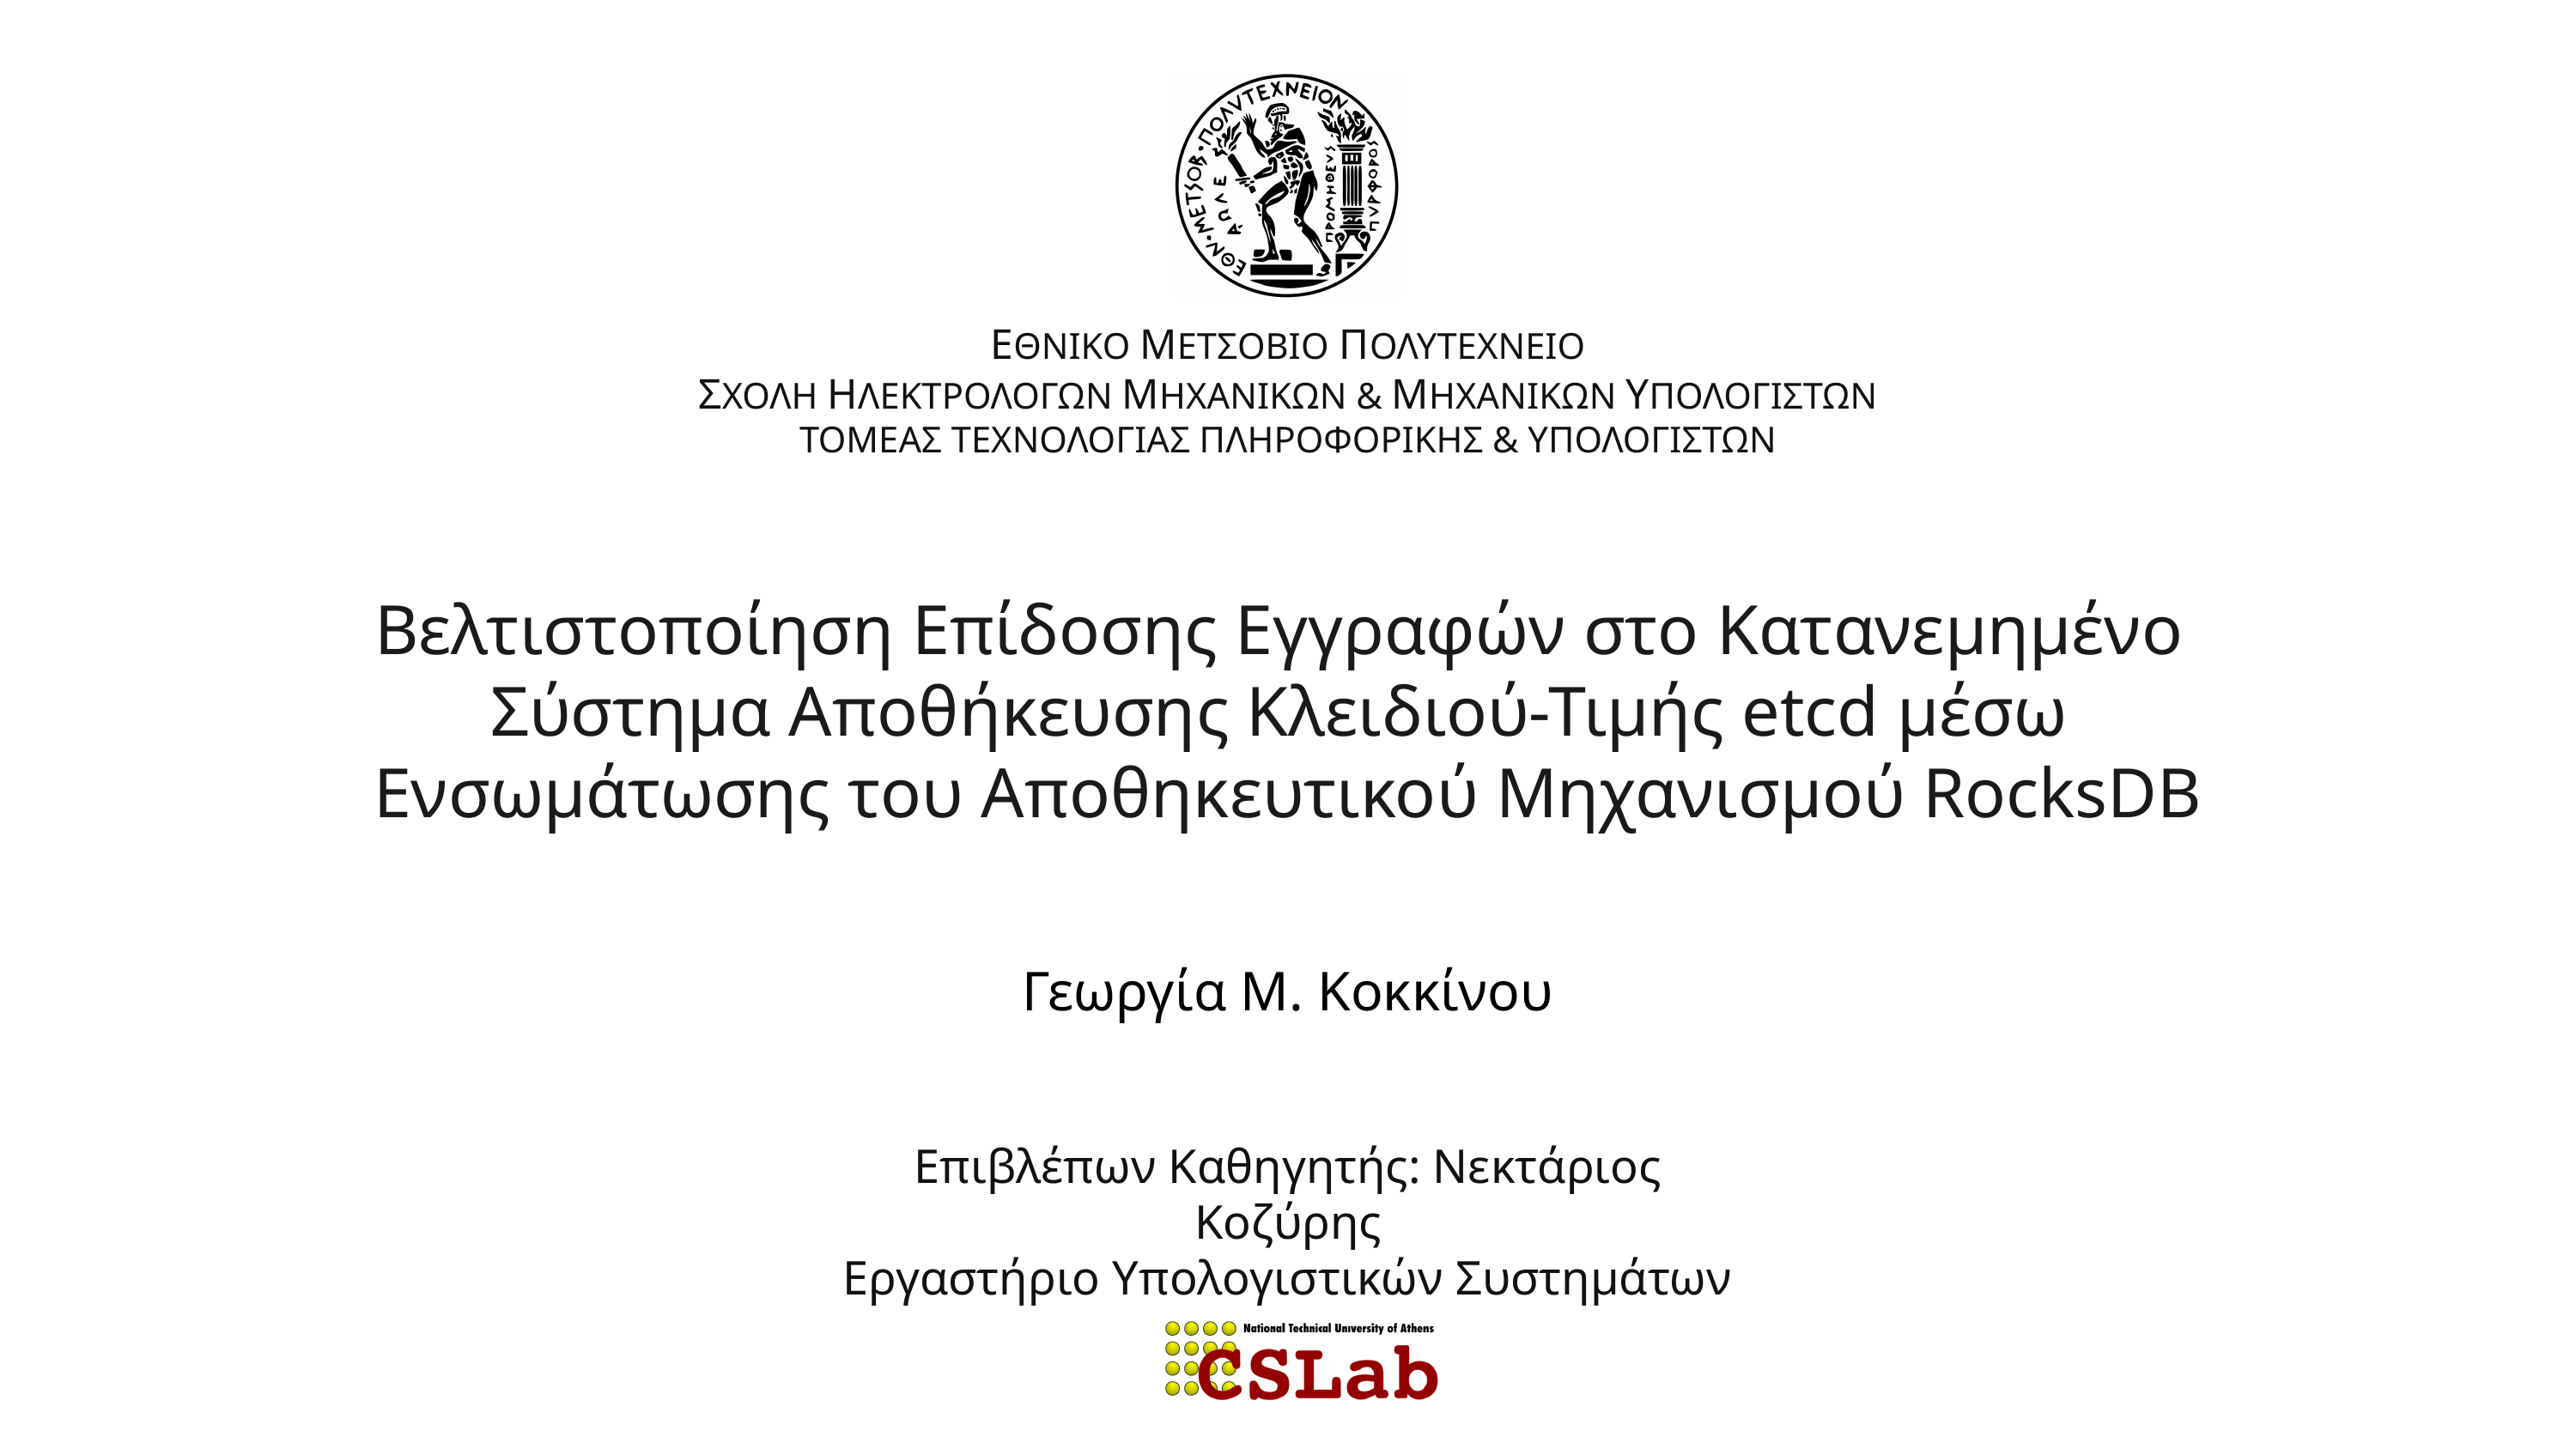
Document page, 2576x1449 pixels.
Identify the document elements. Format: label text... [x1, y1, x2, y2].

subtitle Γεωργία Μ. Κοκκίνου [1004, 944, 1572, 1097]
picture [1159, 1319, 1443, 1409]
title ΕΘΝΙΚΟ ΜΕΤΣΟΒΙΟ ΠΟΛΥΤΕΧΝΕΙΟ ΣΧΟΛΗ ΗΛΕΚΤΡΟΛΟΓΩΝ ΜΗΧΑΝΙΚΩΝ & ΜΗΧΑΝΙΚΩΝ ΥΠΟΛΟΓΙΣΤΩΝ ΤΟΜΕΑΣ ΤΕΧΝΟΛΟΓΙΑΣ ΠΛΗΡΟΦΟΡΙΚΗΣ & ΥΠΟΛΟΓΙΣΤΩΝ [204, 305, 2372, 511]
text_box Επιβλέπων Καθηγητής: Νεκτάριος Κοζύρης Εργαστήριο Υπολογιστικών Συστημάτων [817, 1124, 1759, 1277]
picture [1173, 71, 1403, 300]
title Βελτιστοποίηση Επίδοσης Εγγραφών στο Κατανεμημένο Σύστημα Αποθήκευσης Κλειδιού-Τιμής etcd μέσω Ενσωμάτωσης του Αποθηκευτικού Μηχανισμού RocksDB [204, 573, 2372, 875]
